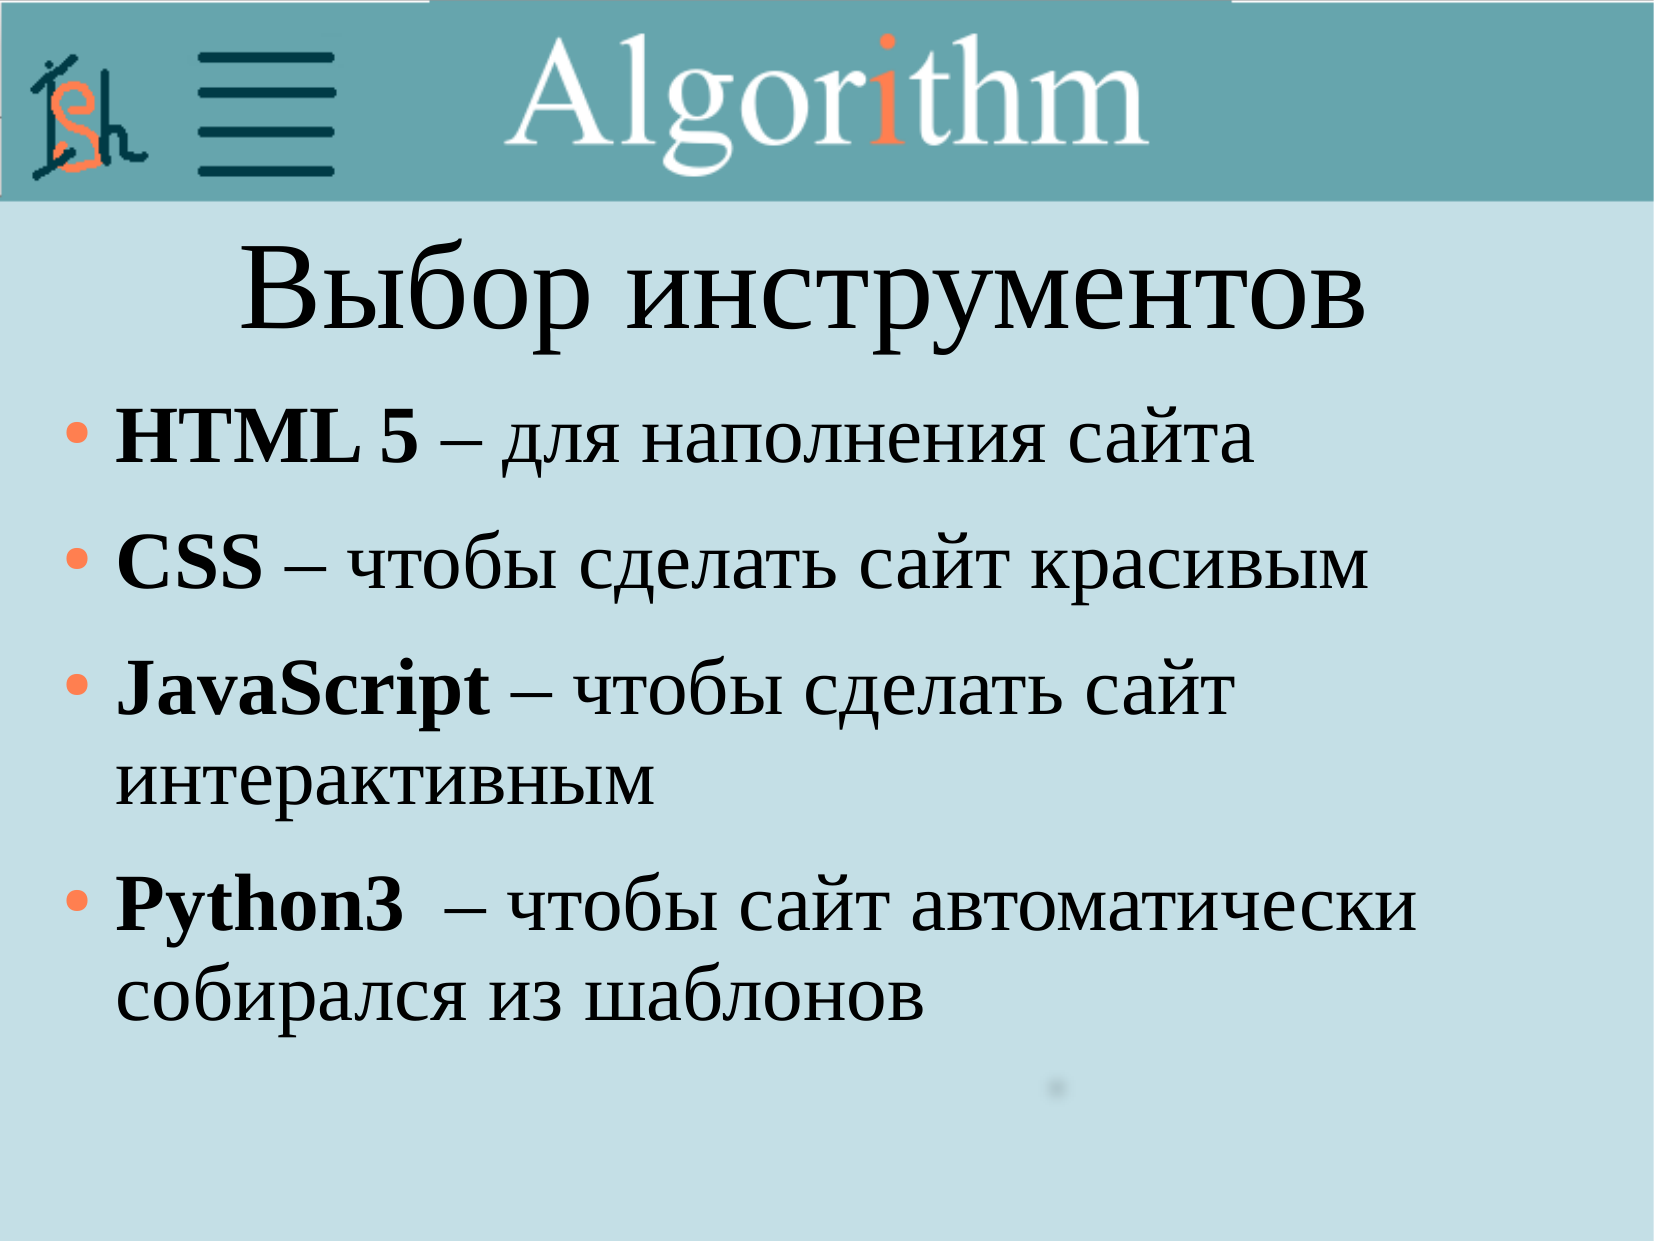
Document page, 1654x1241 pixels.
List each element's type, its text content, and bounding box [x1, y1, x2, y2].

title Выбор инструментов [60, 183, 1549, 391]
picture [0, 0, 1654, 1241]
list HTML 5 – для наполнения сайта CSS – чтобы сделать сайт красивым JavaScript – чтобы сделать сайт интерактивным Python3 – чтобы сайт автоматически собирался из шаблонов [45, 390, 1534, 1110]
